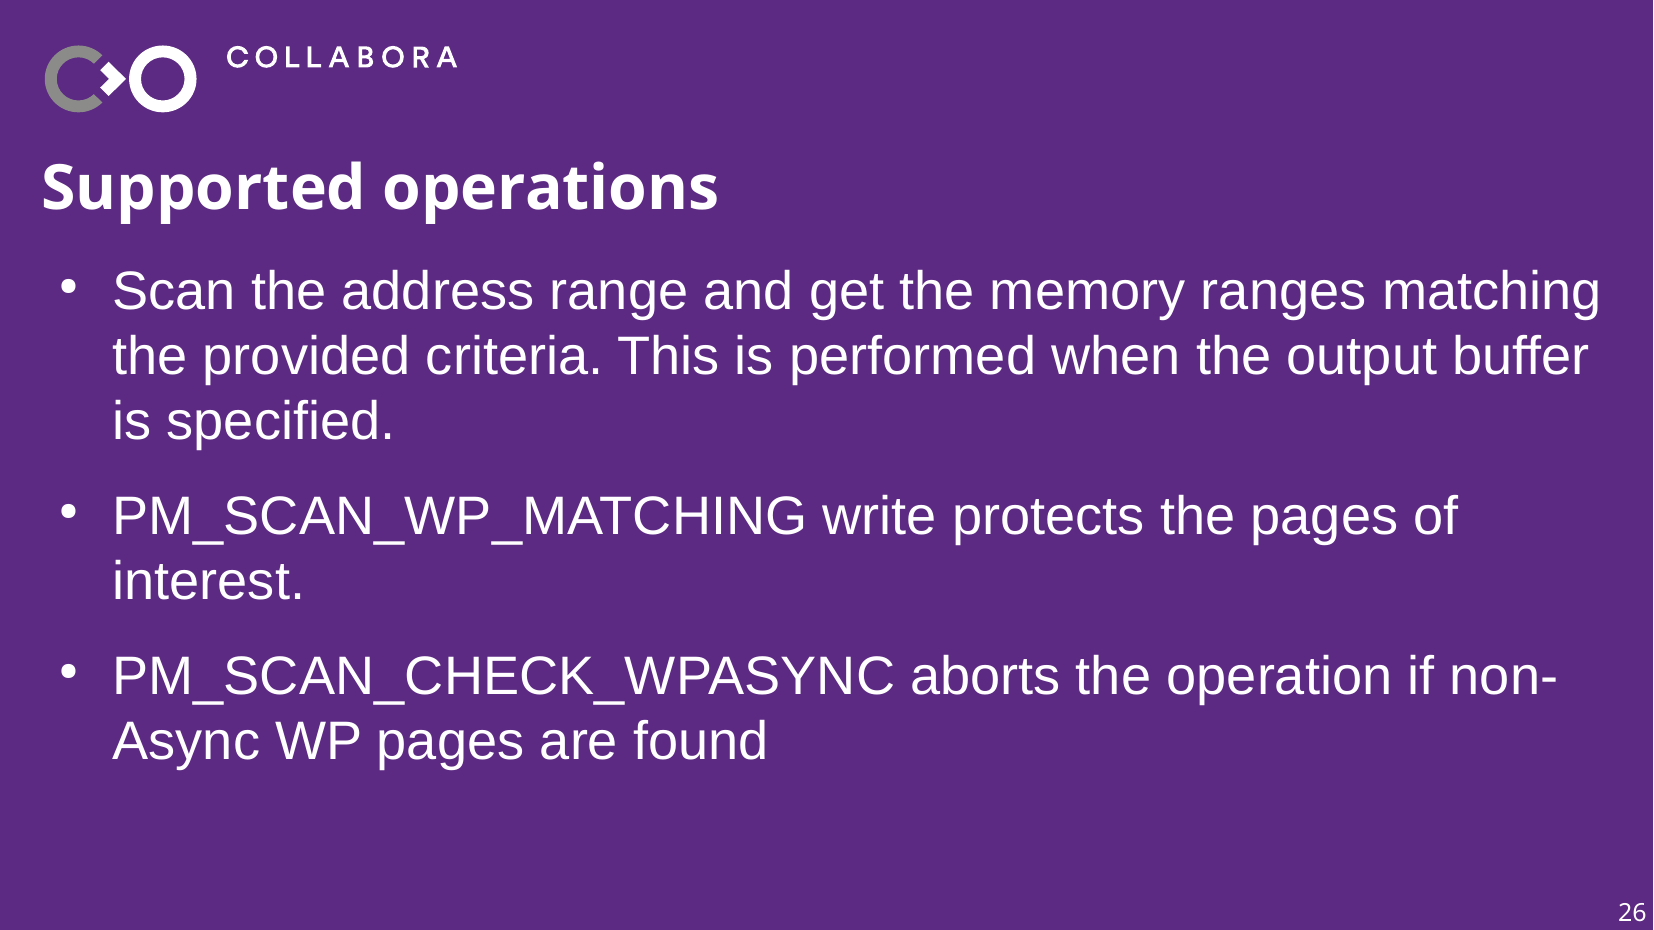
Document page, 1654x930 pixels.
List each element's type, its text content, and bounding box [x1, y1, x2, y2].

title Supported operations [41, 146, 1614, 255]
list Scan the address range and get the memory ranges matching the provided criteria. This is performed when the output buffer is specified. PM_SCAN_WP_MATCHING write protects the pages of interest. PM_SCAN_CHECK_WPASYNC aborts the operation if non-Async WP pages are found [41, 255, 1614, 780]
